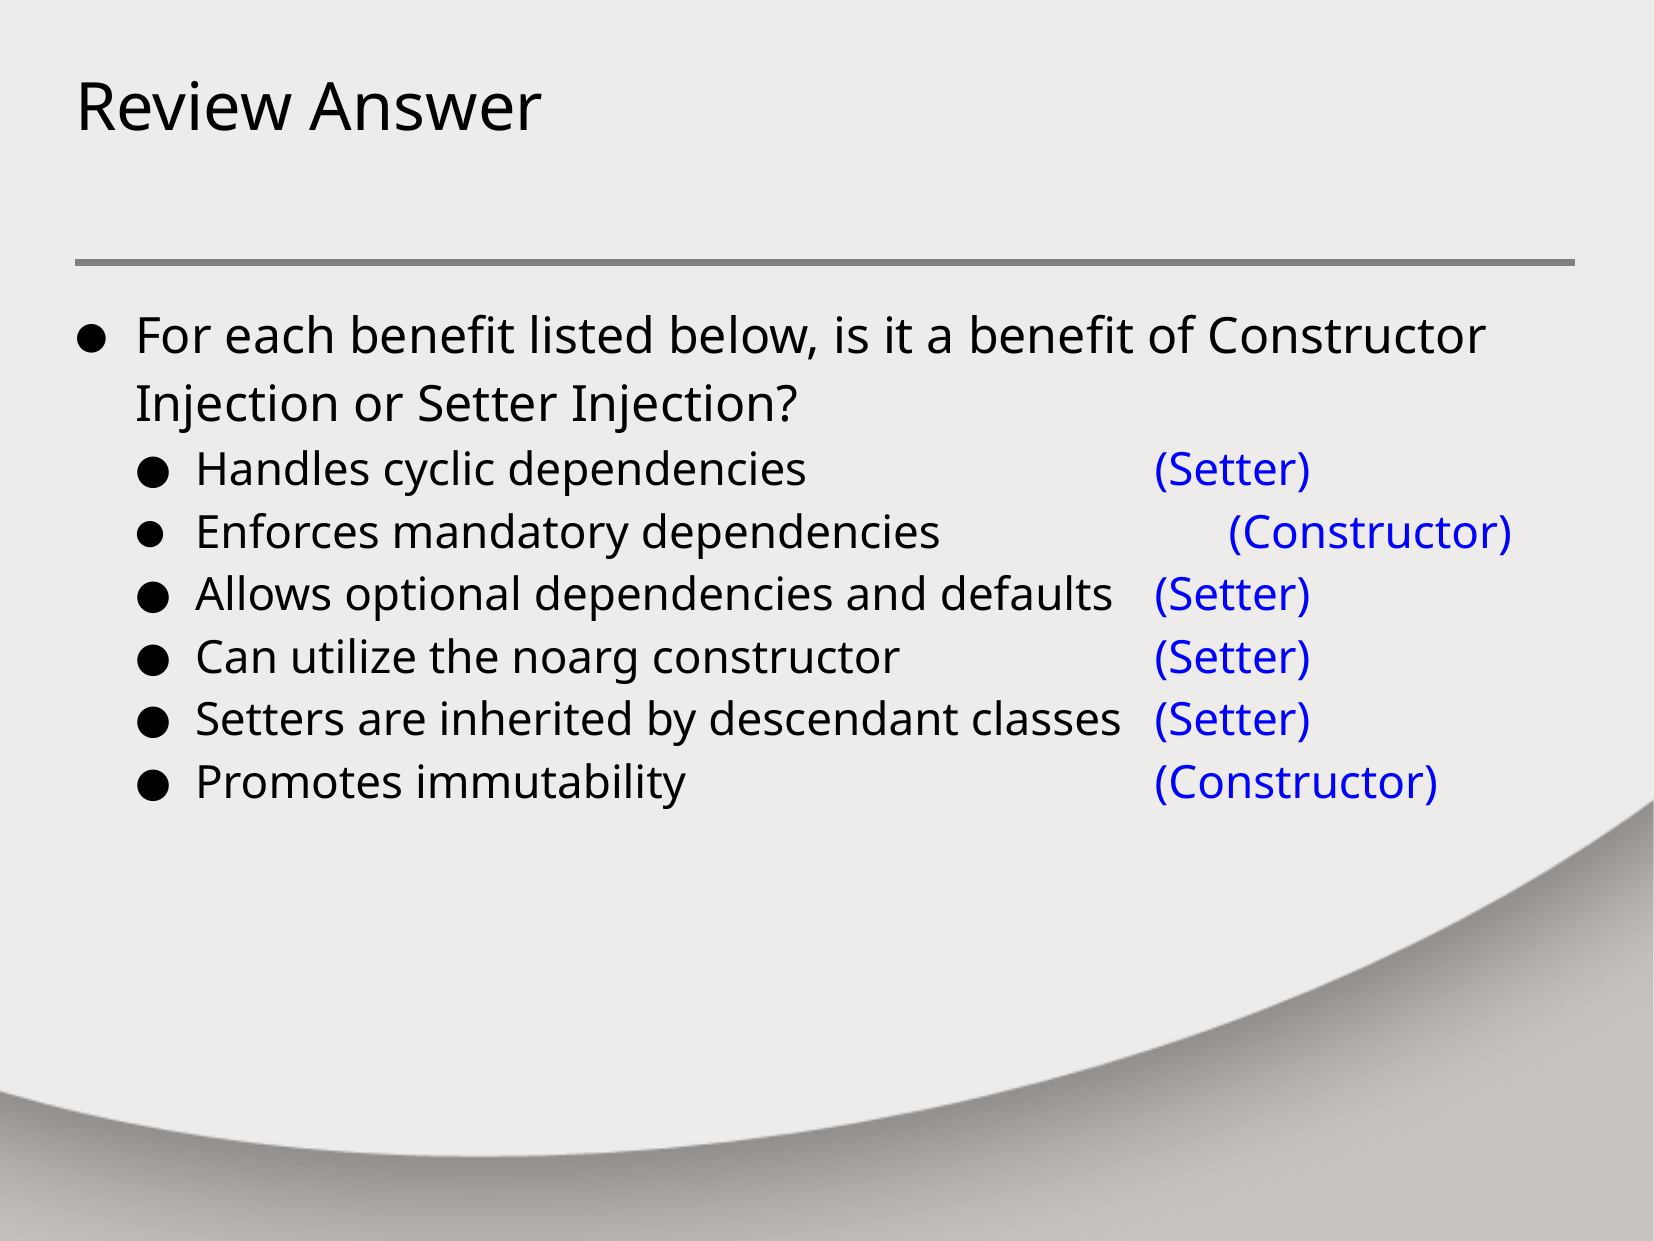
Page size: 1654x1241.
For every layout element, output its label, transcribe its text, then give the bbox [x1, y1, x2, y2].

picture [0, 0, 1654, 1241]
list For each benefit listed below, is it a benefit of Constructor Injection or Setter Injection? Handles cyclic dependencies (Setter) Enforces mandatory dependencies (Constructor) Allows optional dependencies and defaults (Setter) Can utilize the noarg constructor (Setter) Setters are inherited by descendant classes (Setter) Promotes immutability (Constructor) [75, 300, 1576, 1163]
title Review Answer [75, 75, 1576, 226]
